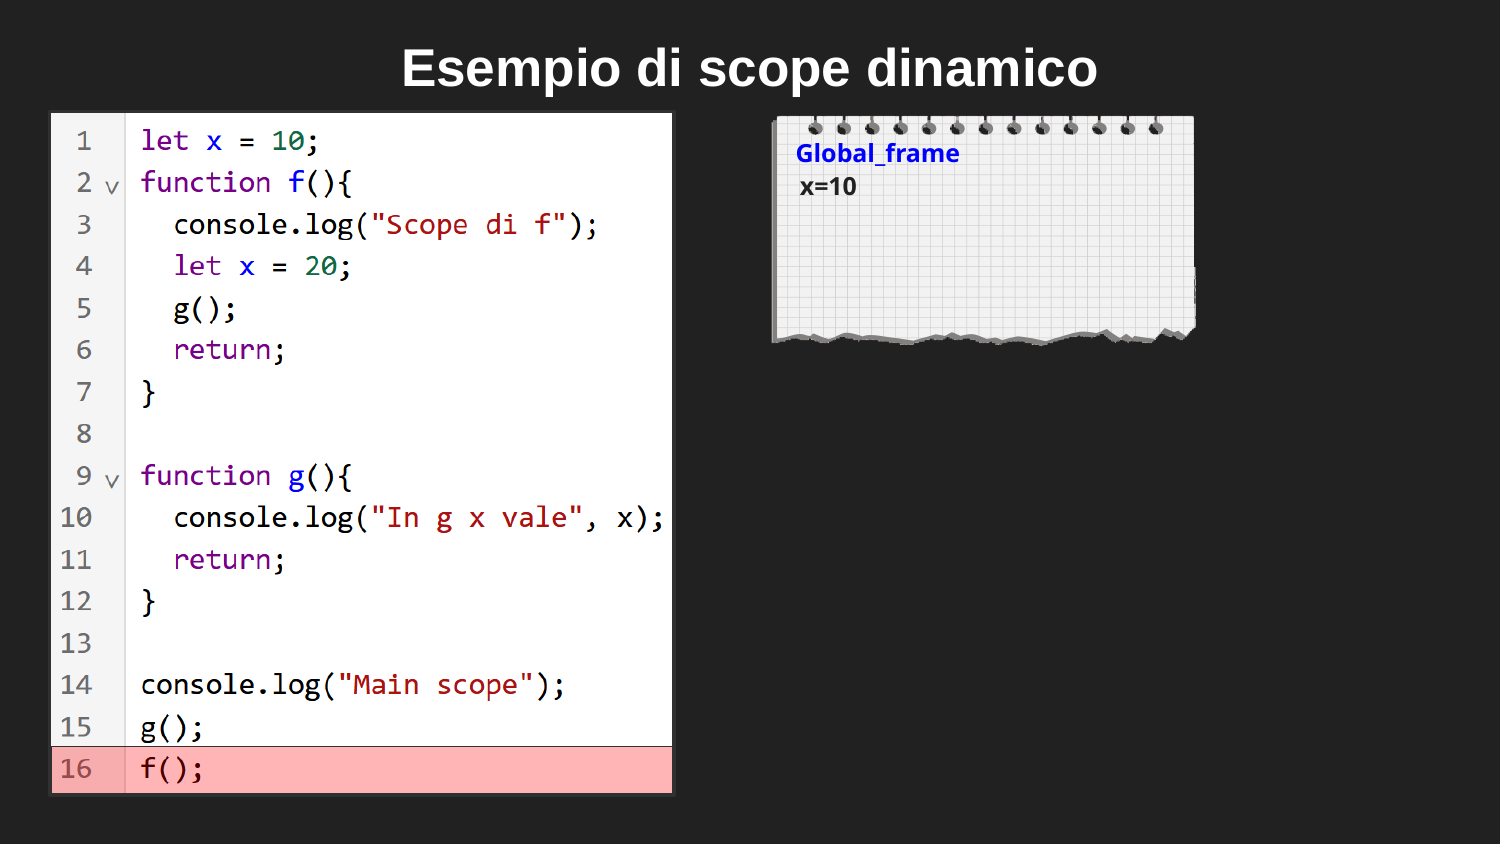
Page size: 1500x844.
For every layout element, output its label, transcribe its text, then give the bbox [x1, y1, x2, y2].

picture [764, 112, 1206, 350]
title Esempio di scope dinamico [51, 18, 1449, 113]
text_box x=10 [784, 176, 1062, 216]
picture [51, 112, 673, 746]
text_box [51, 746, 673, 794]
text_box Global_frame [780, 143, 1057, 183]
